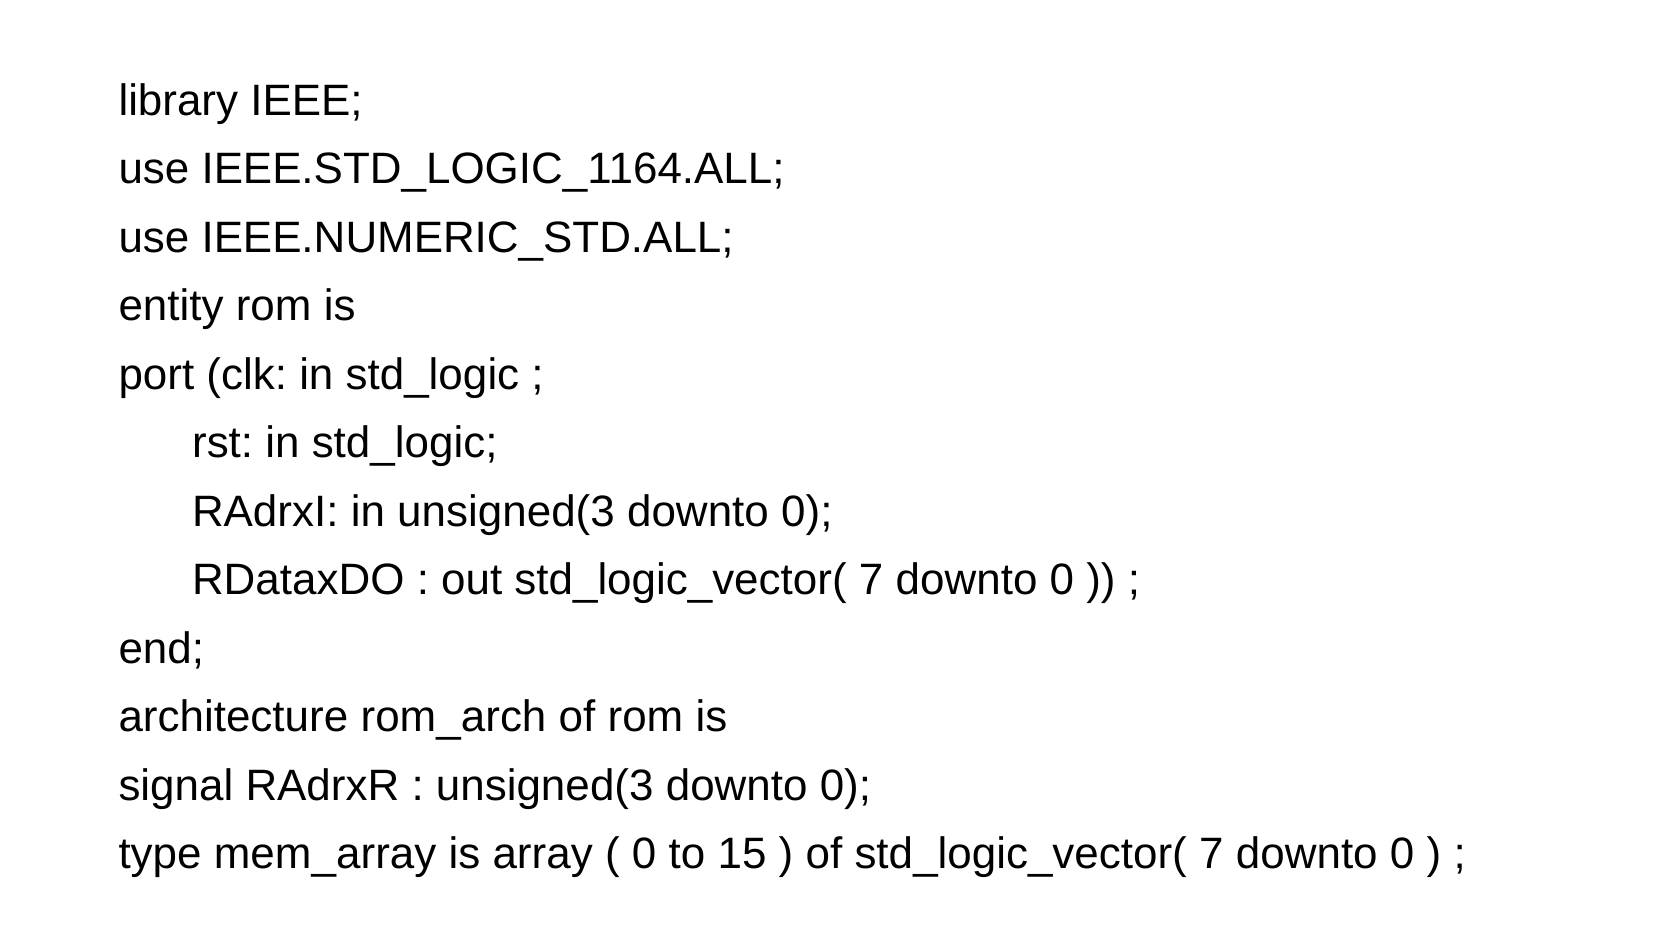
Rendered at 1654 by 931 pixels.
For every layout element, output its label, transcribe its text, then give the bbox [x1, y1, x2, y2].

list library IEEE; use IEEE.STD_LOGIC_1164.ALL; use IEEE.NUMERIC_STD.ALL; entity rom is port (clk: in std_logic ; rst: in std_logic; RAdrxI: in unsigned(3 downto 0); RDataxDO : out std_logic_vector( 7 downto 0 )) ; end; architecture rom_arch of rom is signal RAdrxR : unsigned(3 downto 0); type mem_array is array ( 0 to 15 ) of std_logic_vector( 7 downto 0 ) ; [71, 75, 1561, 886]
